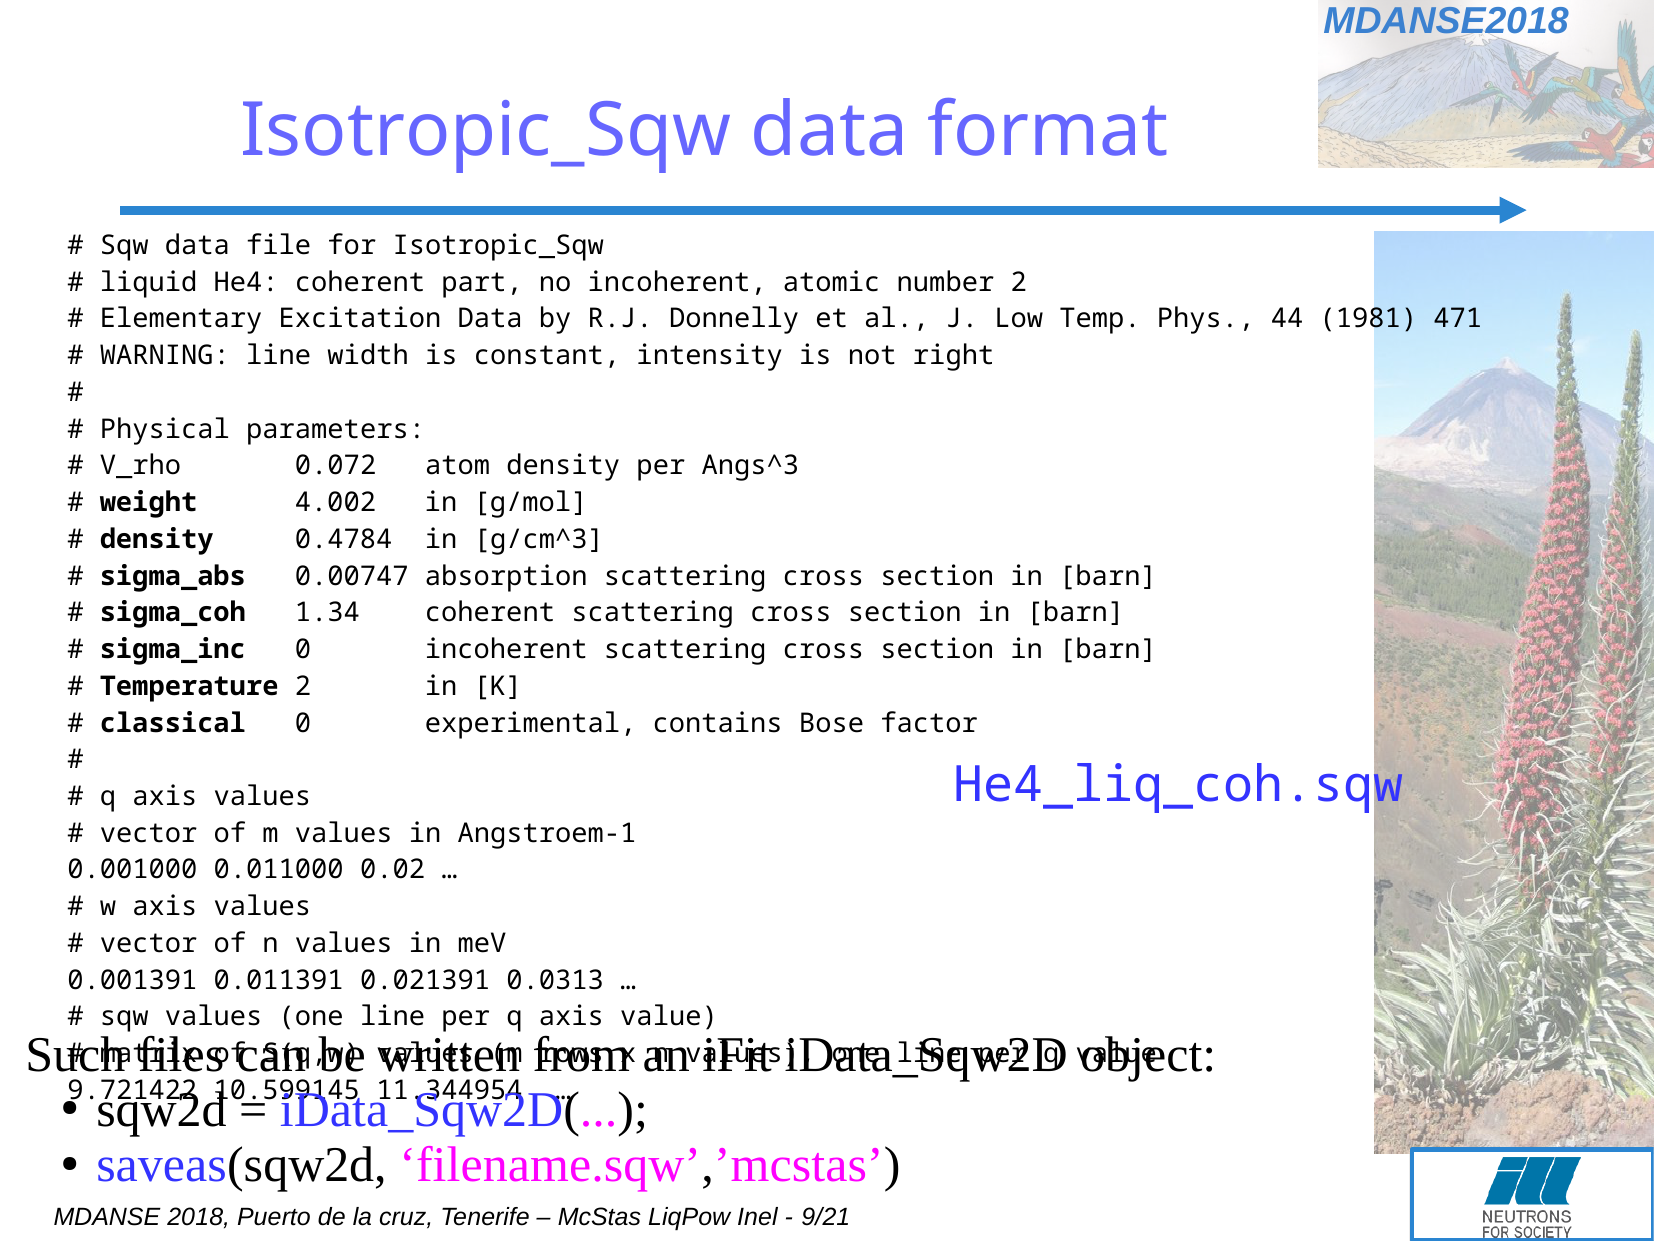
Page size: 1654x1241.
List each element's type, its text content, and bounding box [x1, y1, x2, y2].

text_box Such files can be written from an iFit iData_Sqw2D object: sqw2d = iData_Sqw2D(...); saveas(sqw2d, ‘filename.sqw’,’mcstas’) [25, 1026, 1349, 1193]
title Isotropic_Sqw data format [82, 49, 1328, 203]
picture [1479, 1153, 1583, 1241]
text_box He4_liq_coh.sqw [882, 742, 1491, 817]
text_box # Sqw data file for Isotropic_Sqw # liquid He4: coherent part, no incoherent, atomic number 2 # Elementary Excitation Data by R.J. Donnelly et al., J. Low Temp. Phys., 44 (1981) 471 # WARNING: line width is constant, intensity is not right # # Physical parameters: # V_rho 0.072 atom density per Angs^3 # weight 4.002 in [g/mol] # density 0.4784 in [g/cm^3] # sigma_abs 0.00747 absorption scattering cross section in [barn] # sigma_coh 1.34 coherent scattering cross section in [barn] # sigma_inc 0 incoherent scattering cross section in [barn] # Temperature 2 in [K] # classical 0 experimental, contains Bose factor # # q axis values # vector of m values in Angstroem-1 0.001000 0.011000 0.02 … # w axis values # vector of n values in meV 0.001391 0.011391 0.021391 0.0313 … # sqw values (one line per q axis value) # matrix of S(q,w) values (m rows x n values), one line per q value 9.721422 10.599145 11.344954 … [67, 225, 1654, 1051]
